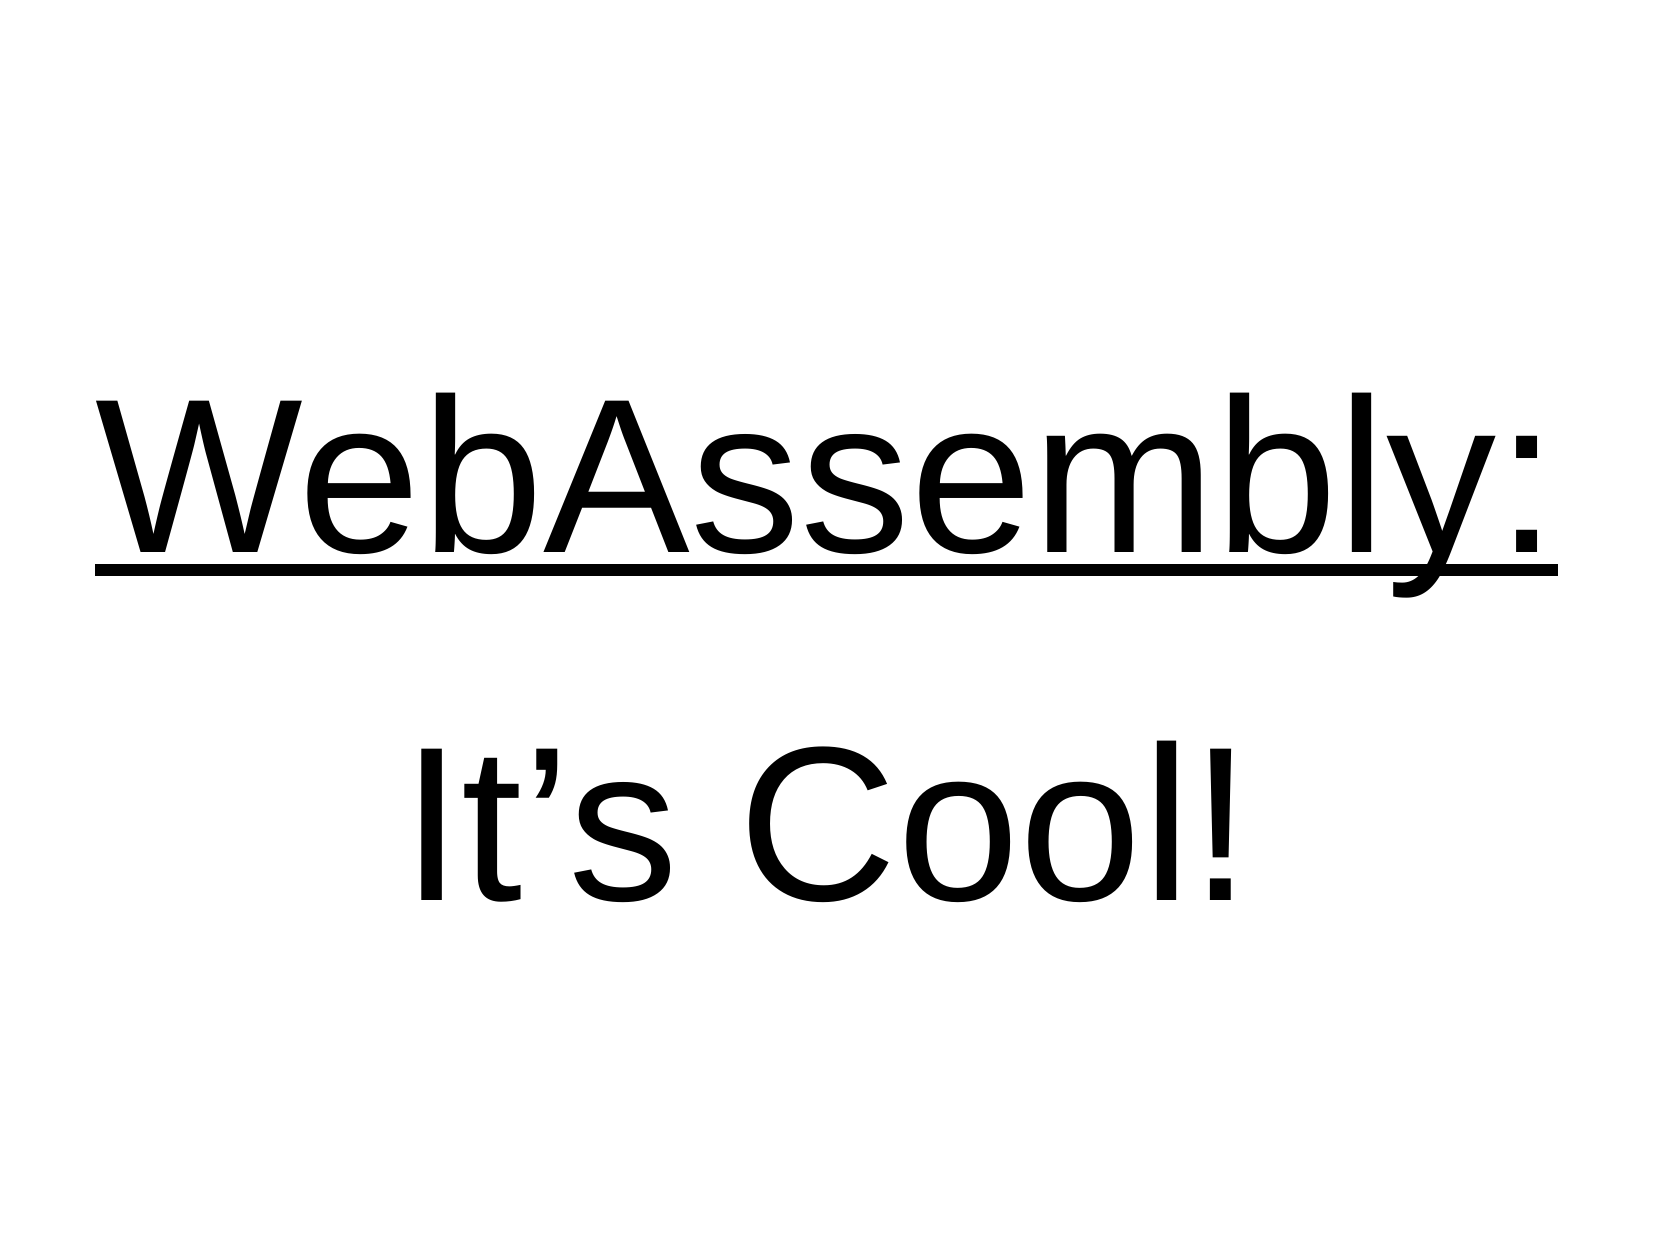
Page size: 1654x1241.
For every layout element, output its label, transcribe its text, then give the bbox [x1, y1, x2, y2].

subtitle WebAssembly: It’s Cool! [82, 290, 1571, 1010]
